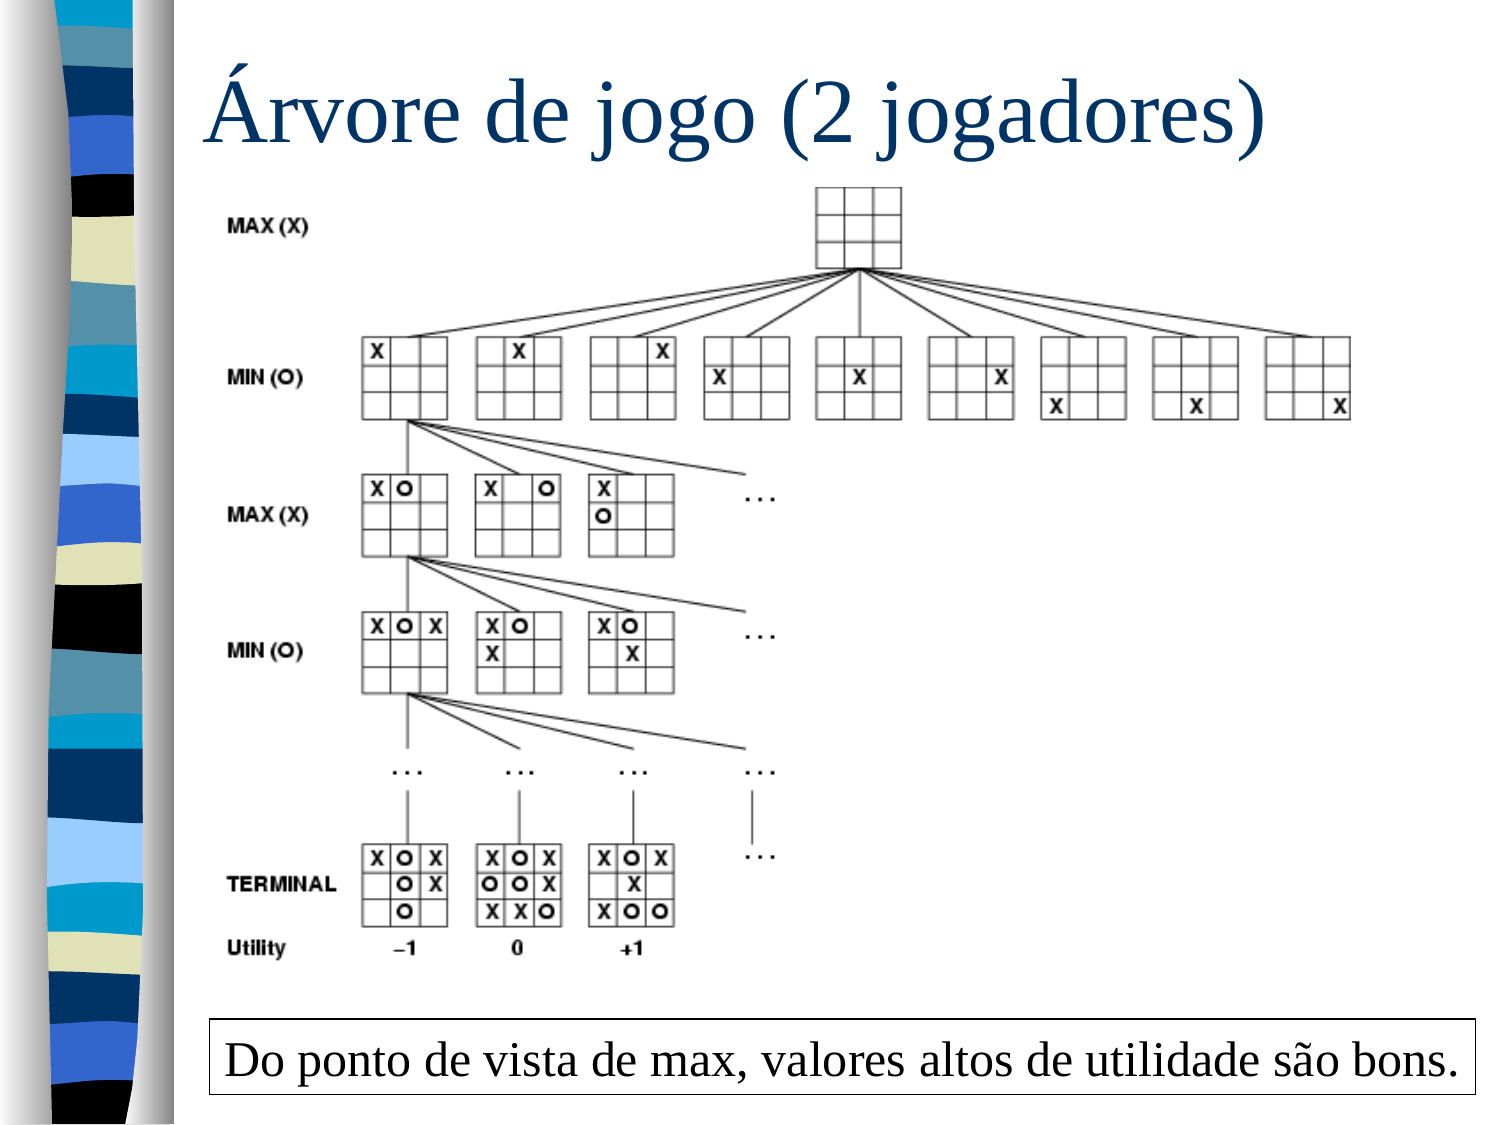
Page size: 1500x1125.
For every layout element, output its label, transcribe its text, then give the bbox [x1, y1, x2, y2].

picture [225, 187, 1351, 964]
title Árvore de jogo (2 jogadores) [187, 37, 1463, 176]
text_box Do ponto de vista de max, valores altos de utilidade são bons. [209, 1019, 1476, 1095]
